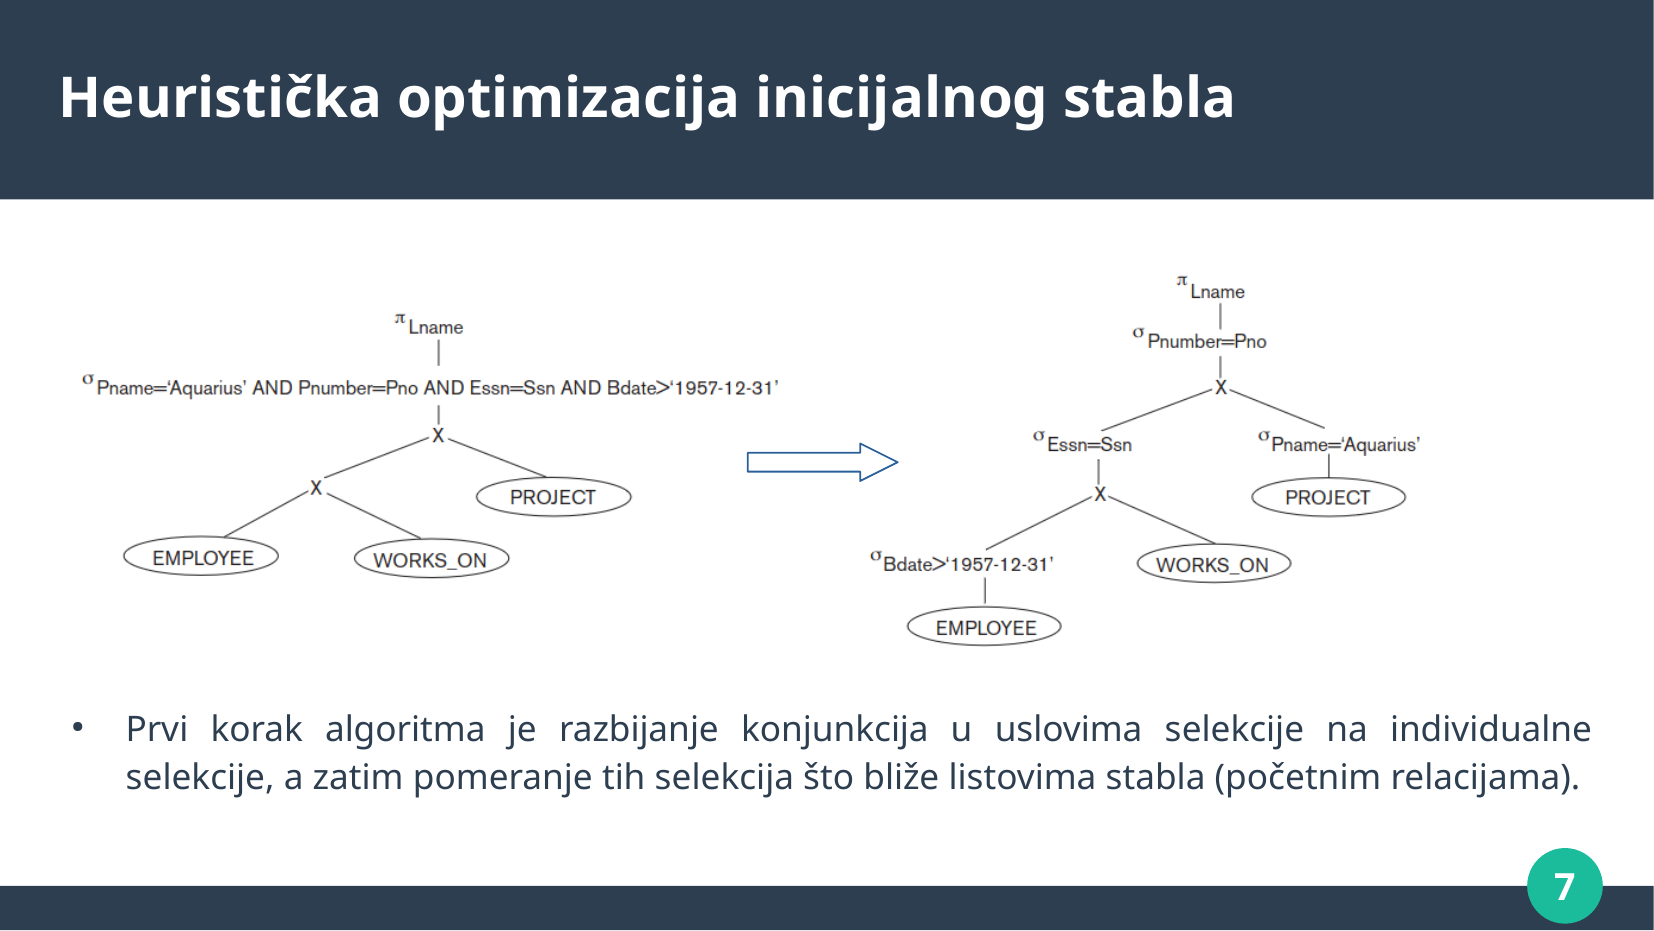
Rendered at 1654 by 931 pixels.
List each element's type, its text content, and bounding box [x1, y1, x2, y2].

title Heuristička optimizacija inicijalnog stabla [59, 37, 1595, 155]
picture [845, 259, 1595, 660]
text_box [747, 443, 898, 482]
list Prvi korak algoritma je razbijanje konjunkcija u uslovima selekcije na individualne selekcije, a zatim pomeranje tih selekcija što bliže listovima stabla (početnim relacijama). [59, 703, 1595, 849]
picture [58, 292, 809, 626]
